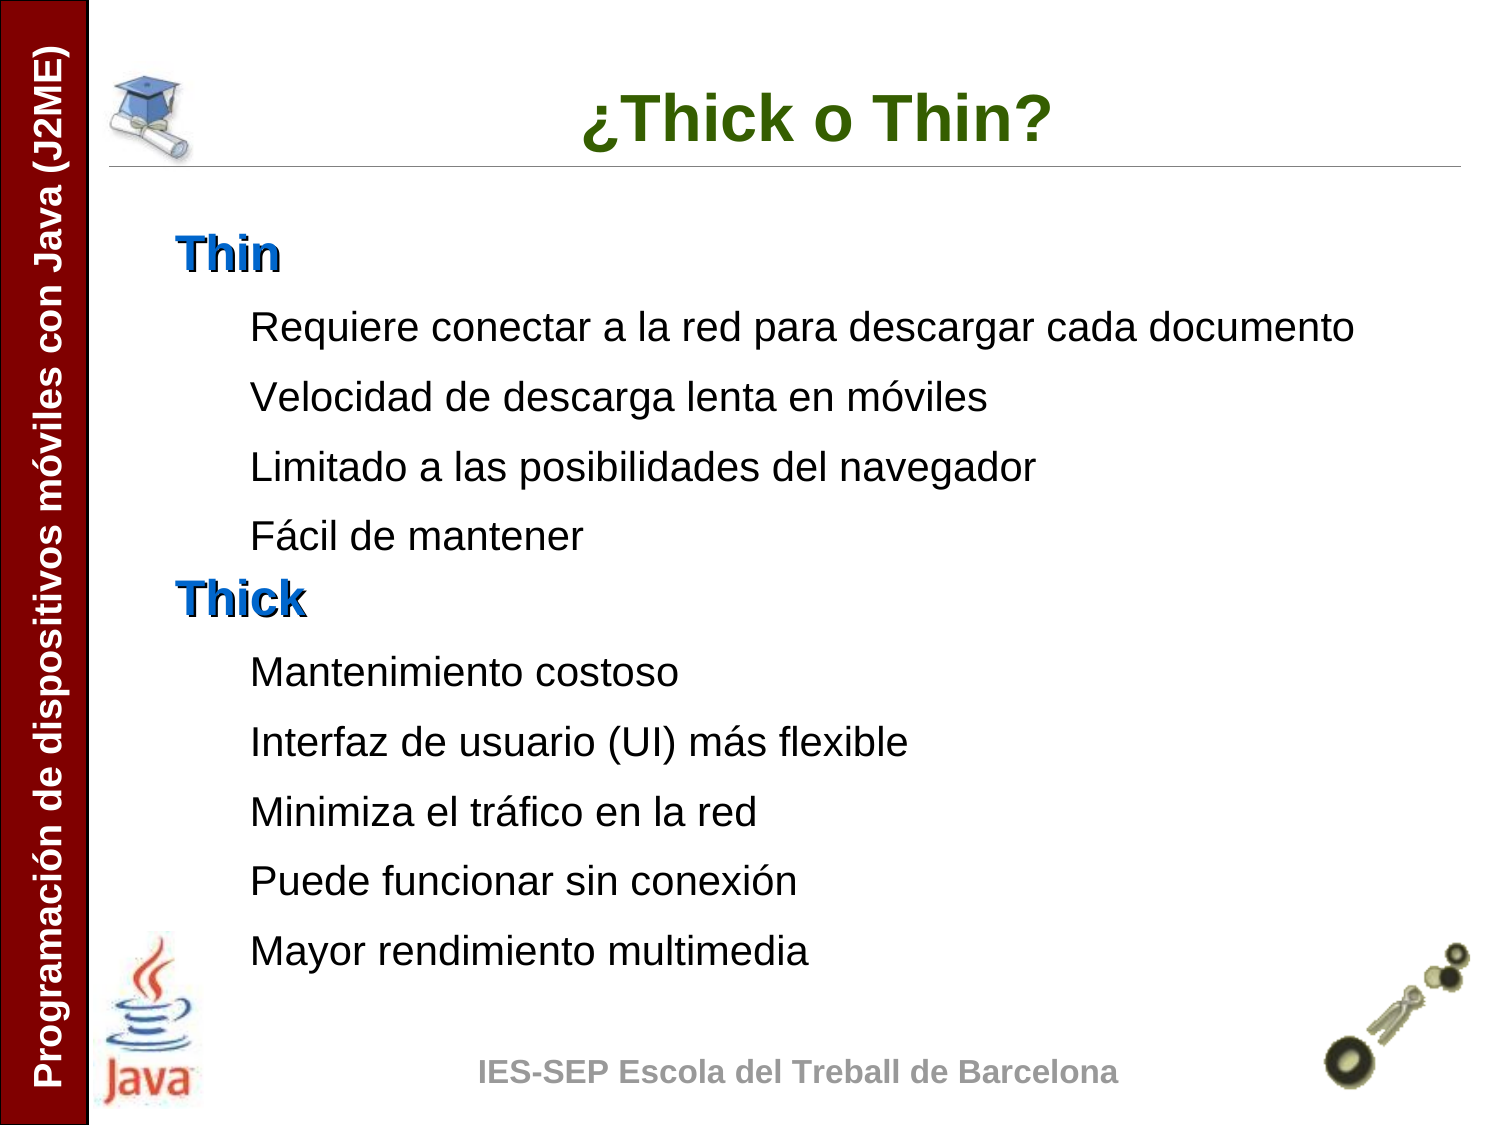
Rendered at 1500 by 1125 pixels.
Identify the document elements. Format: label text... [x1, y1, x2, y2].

picture [93, 931, 204, 1109]
list Thin Requiere conectar a la red para descargar cada documento Velocidad de descarga lenta en móviles Limitado a las posibilidades del navegador Fácil de mantener Thick Mantenimiento costoso Interfaz de usuario (UI) más flexible Minimiza el tráfico en la red Puede funcionar sin conexión Mayor rendimiento multimedia [174, 224, 1451, 988]
picture [93, 61, 206, 174]
picture [1322, 939, 1471, 1094]
title ¿Thick o Thin? [211, 75, 1424, 163]
